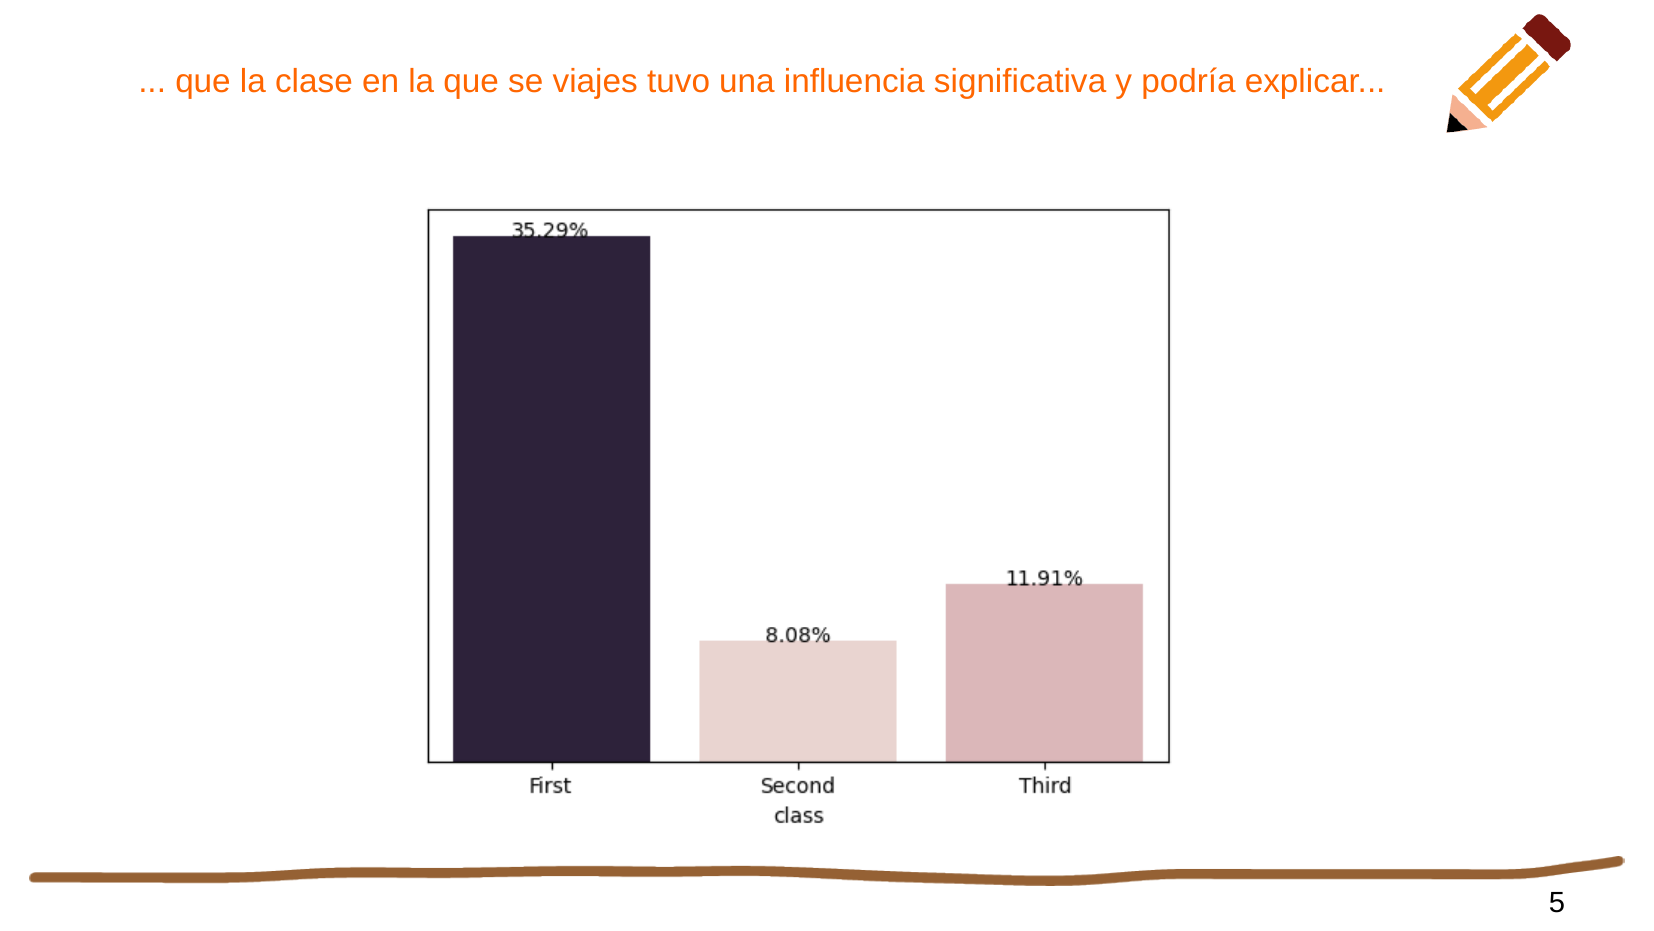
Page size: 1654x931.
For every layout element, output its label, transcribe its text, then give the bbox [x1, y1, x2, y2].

title ... que la clase en la que se viajes tuvo una influencia significativa y podría explicar... [88, 29, 1447, 133]
picture [29, 856, 1625, 886]
picture [413, 196, 1182, 841]
picture [1446, 14, 1571, 133]
